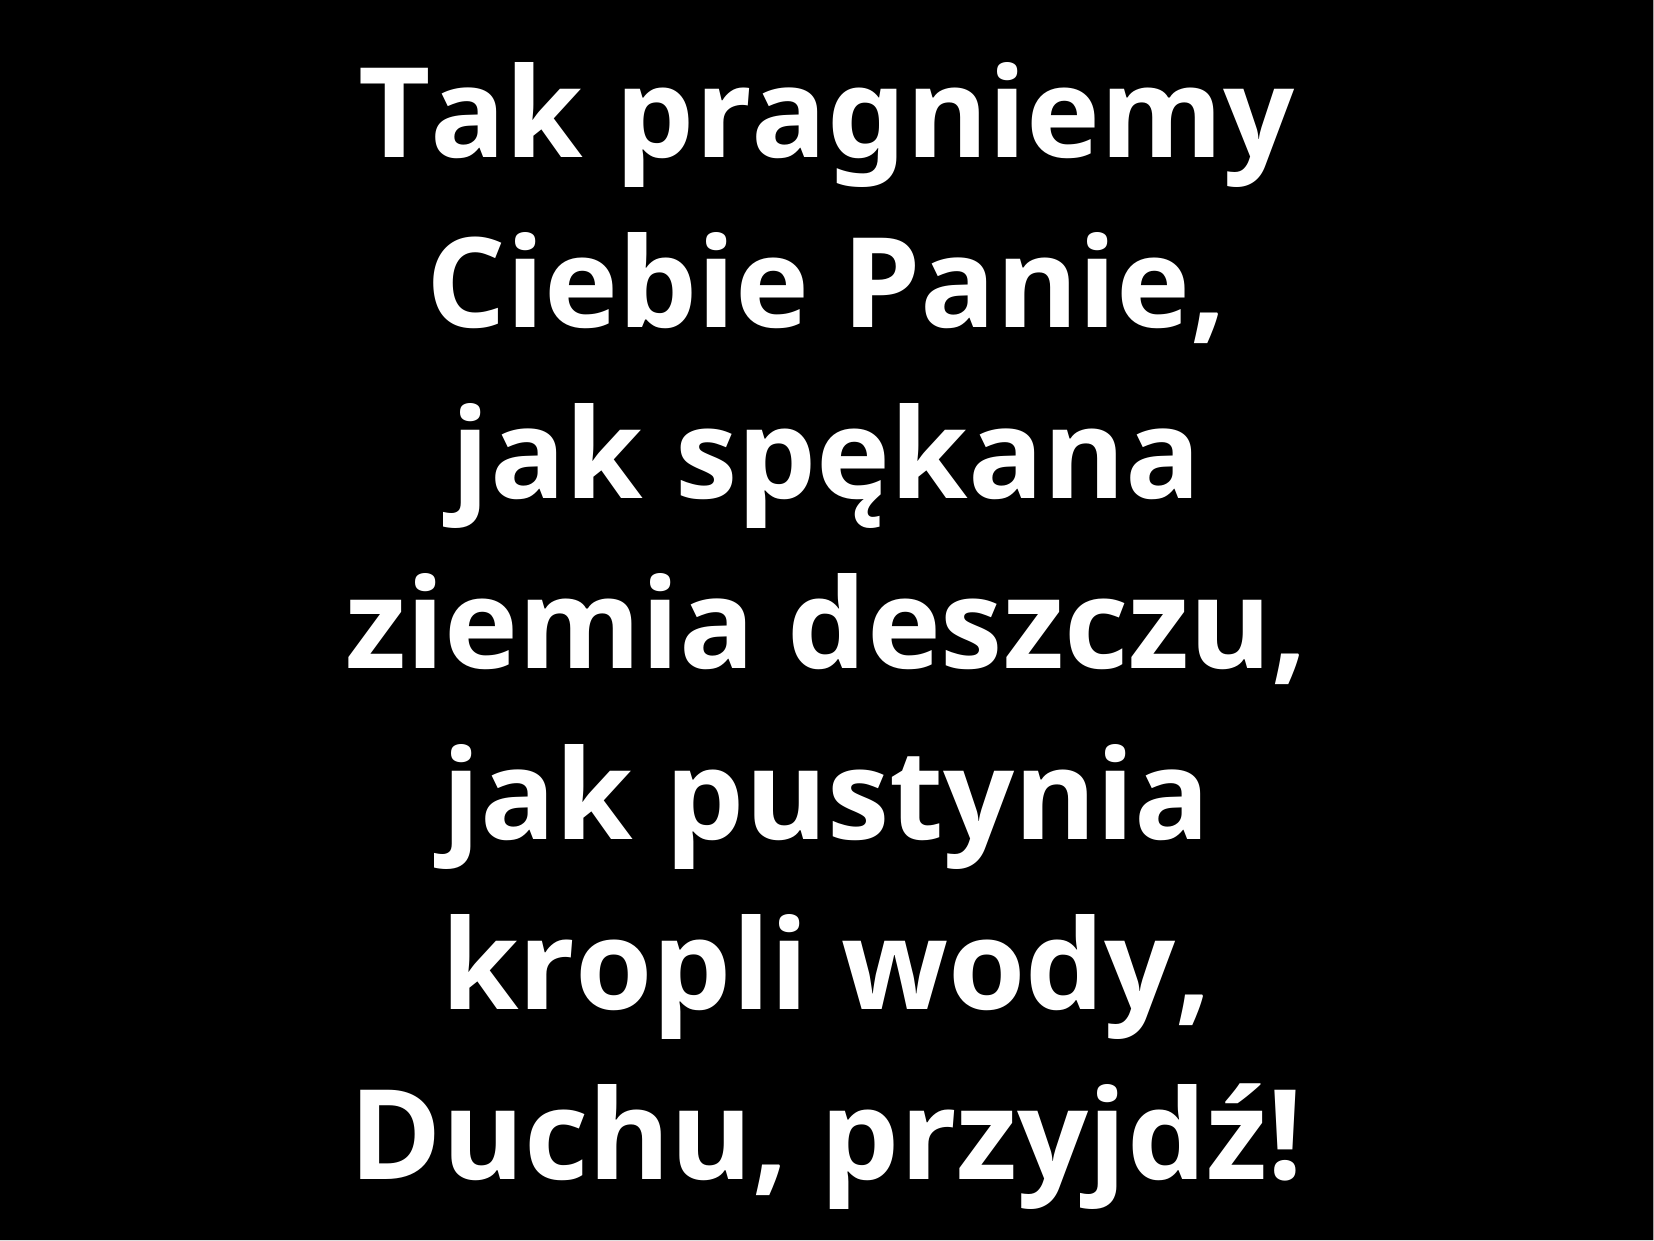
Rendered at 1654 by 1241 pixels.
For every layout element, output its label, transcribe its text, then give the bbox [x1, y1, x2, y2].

title Tak pragniemy Ciebie Panie, jak spękana ziemia deszczu, jak pustynia kropli wody, Duchu, przyjdź! [0, 0, 1654, 1241]
